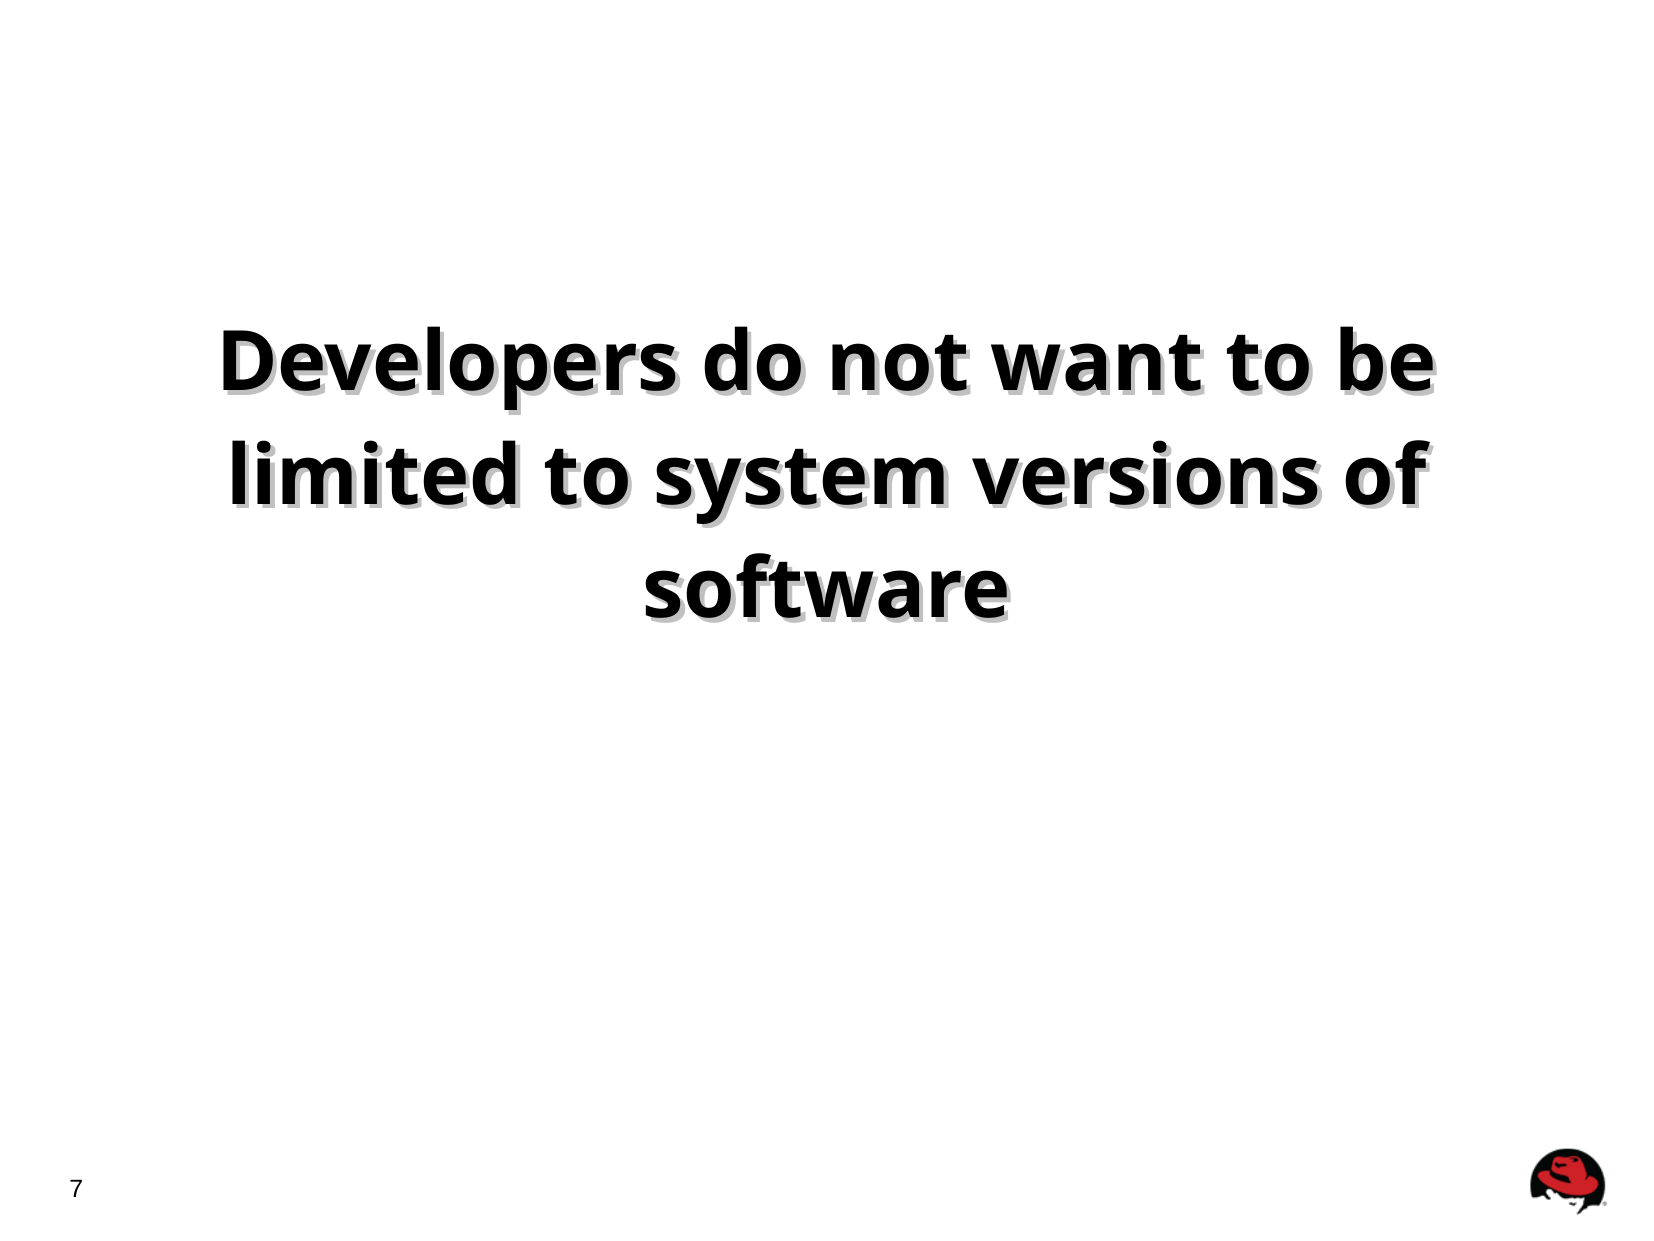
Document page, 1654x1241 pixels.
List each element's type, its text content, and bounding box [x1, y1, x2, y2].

subtitle Developers do not want to be limited to system versions of software [82, 37, 1571, 1039]
picture [1529, 1146, 1613, 1224]
